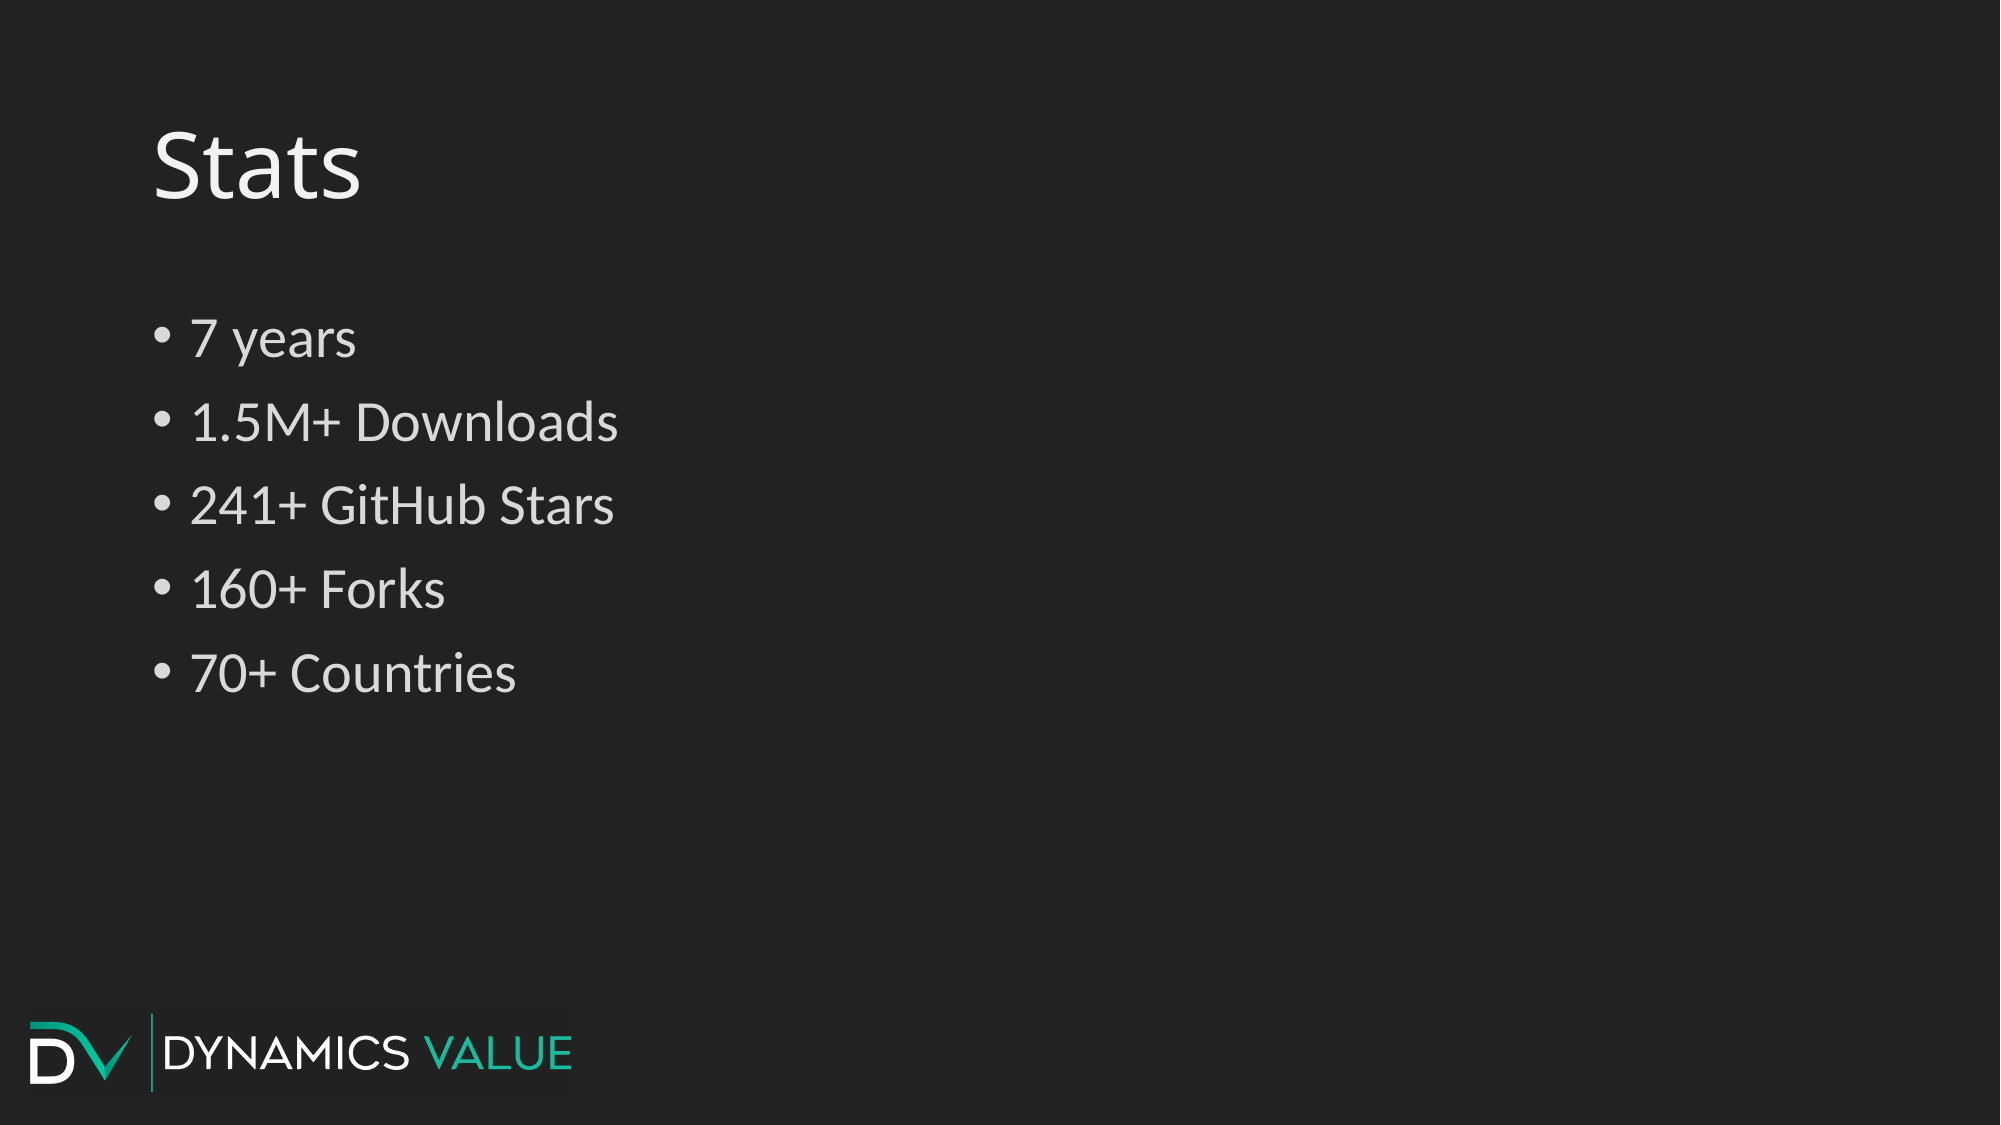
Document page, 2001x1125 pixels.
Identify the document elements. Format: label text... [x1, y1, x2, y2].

text_box 7 years 1.5M+ Downloads 241+ GitHub Stars 160+ Forks 70+ Countries [137, 299, 1863, 1013]
picture [29, 1008, 571, 1095]
text_box Stats [137, 59, 1863, 277]
